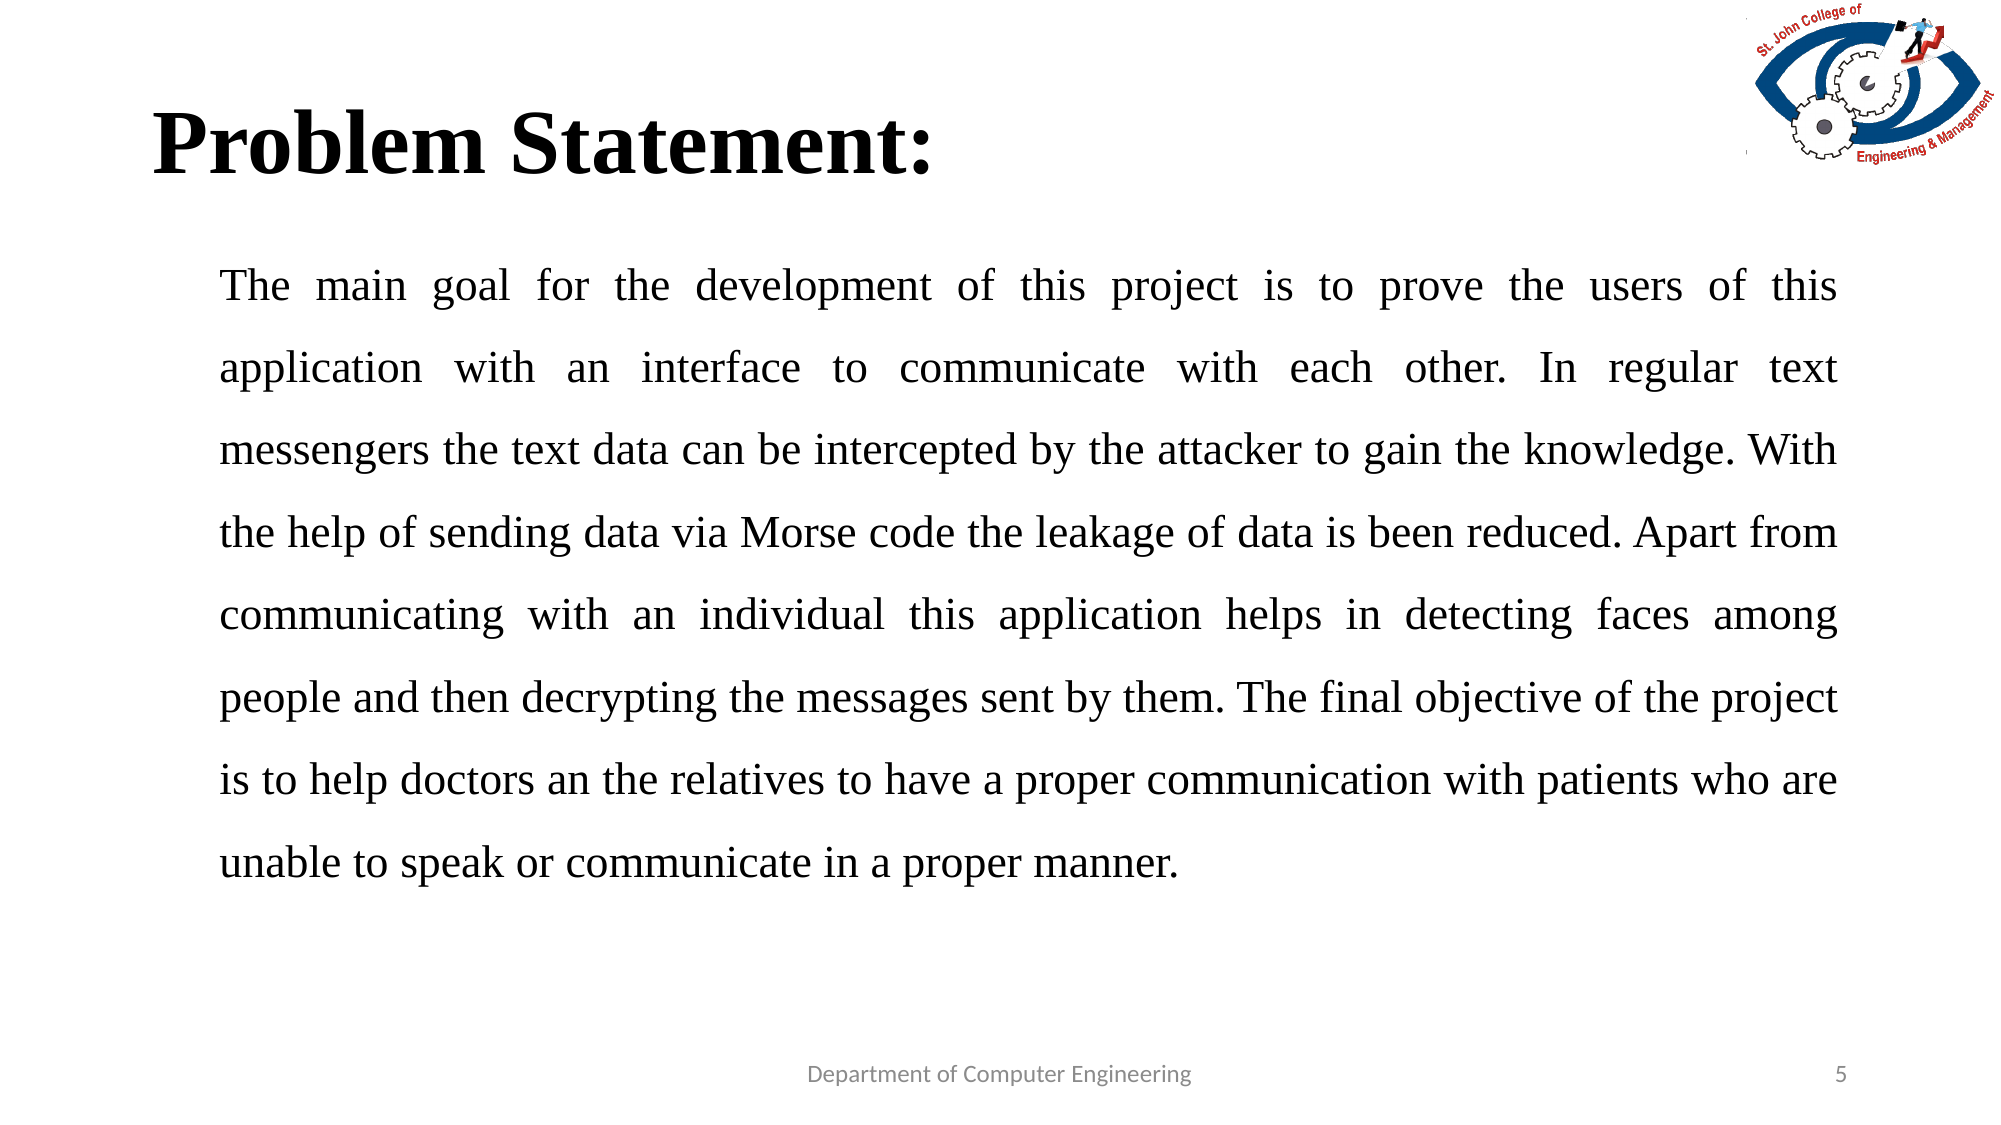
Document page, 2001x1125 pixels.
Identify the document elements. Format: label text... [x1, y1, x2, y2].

picture [1746, 0, 2000, 168]
list The main goal for the development of this project is to prove the users of this application with an interface to communicate with each other. In regular text messengers the text data can be intercepted by the attacker to gain the knowledge. With the help of sending data via Morse code the leakage of data is been reduced. Apart from communicating with an individual this application helps in detecting faces among people and then decrypting the messages sent by them. The final objective of the project is to help doctors an the relatives to have a proper communication with patients who are unable to speak or communicate in a proper manner. [129, 219, 1855, 934]
slide_number <number> [1412, 1042, 1863, 1103]
footer Department of Computer Engineering [662, 1042, 1338, 1103]
title Problem Statement: [137, 35, 1863, 253]
